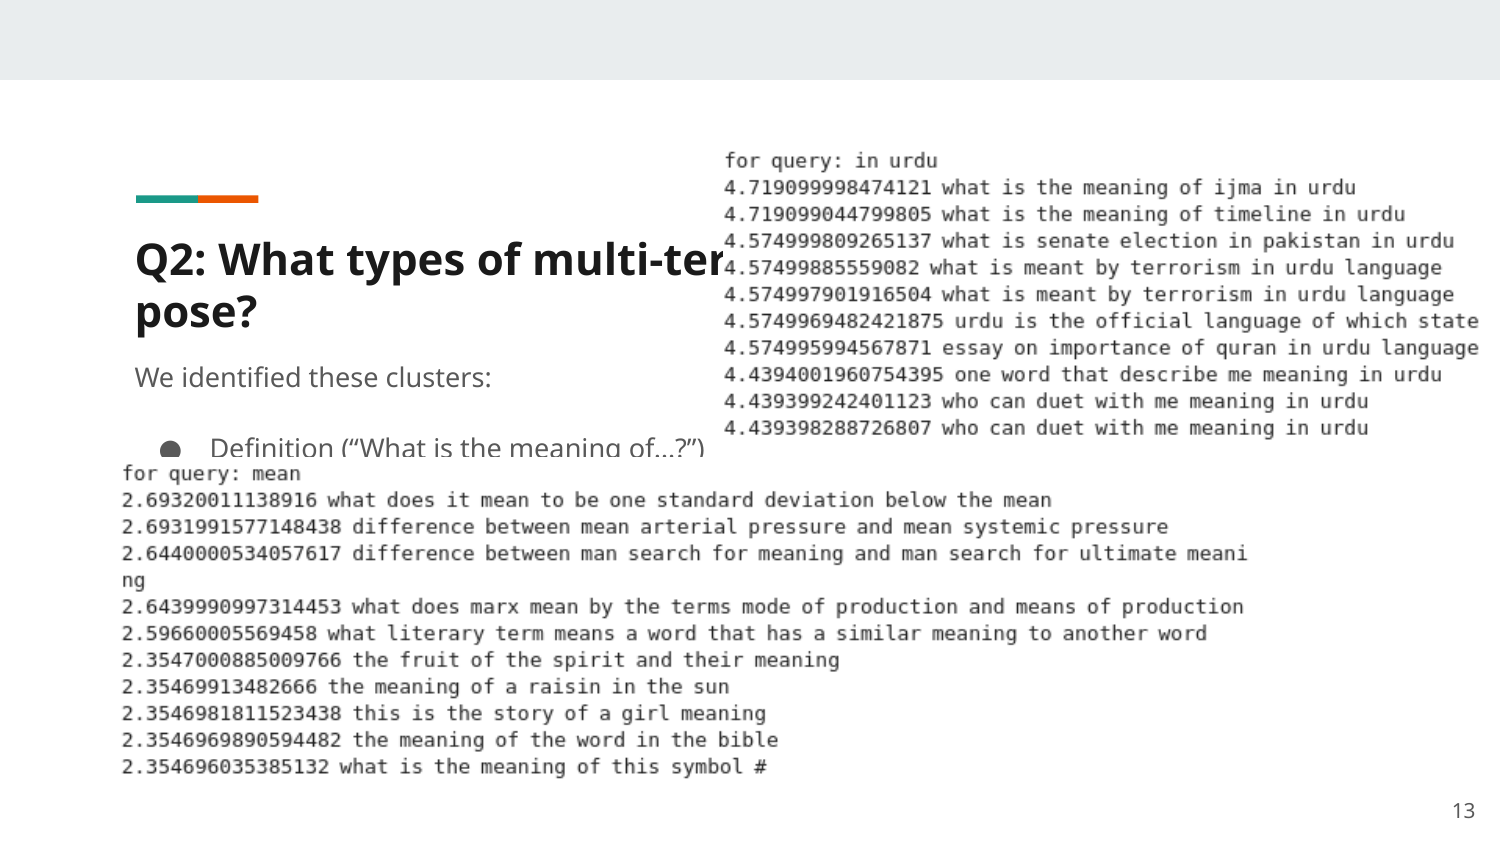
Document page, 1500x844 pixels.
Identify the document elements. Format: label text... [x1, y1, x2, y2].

list We identified these clusters: Definition (“What is the meaning of…?”) How is X translated into Y? (“where X is usually a phrase”) Questions on grammar rules (“where does the verb go in a german sentence”) The rest is mainly encyclopedic questions. Quite disappointing! [119, 341, 1381, 712]
title Q2: What types of multi-term dialogue would users pose? [119, 216, 723, 305]
picture [119, 457, 1258, 780]
picture [723, 149, 1491, 446]
slide_number <number> [1400, 779, 1491, 844]
